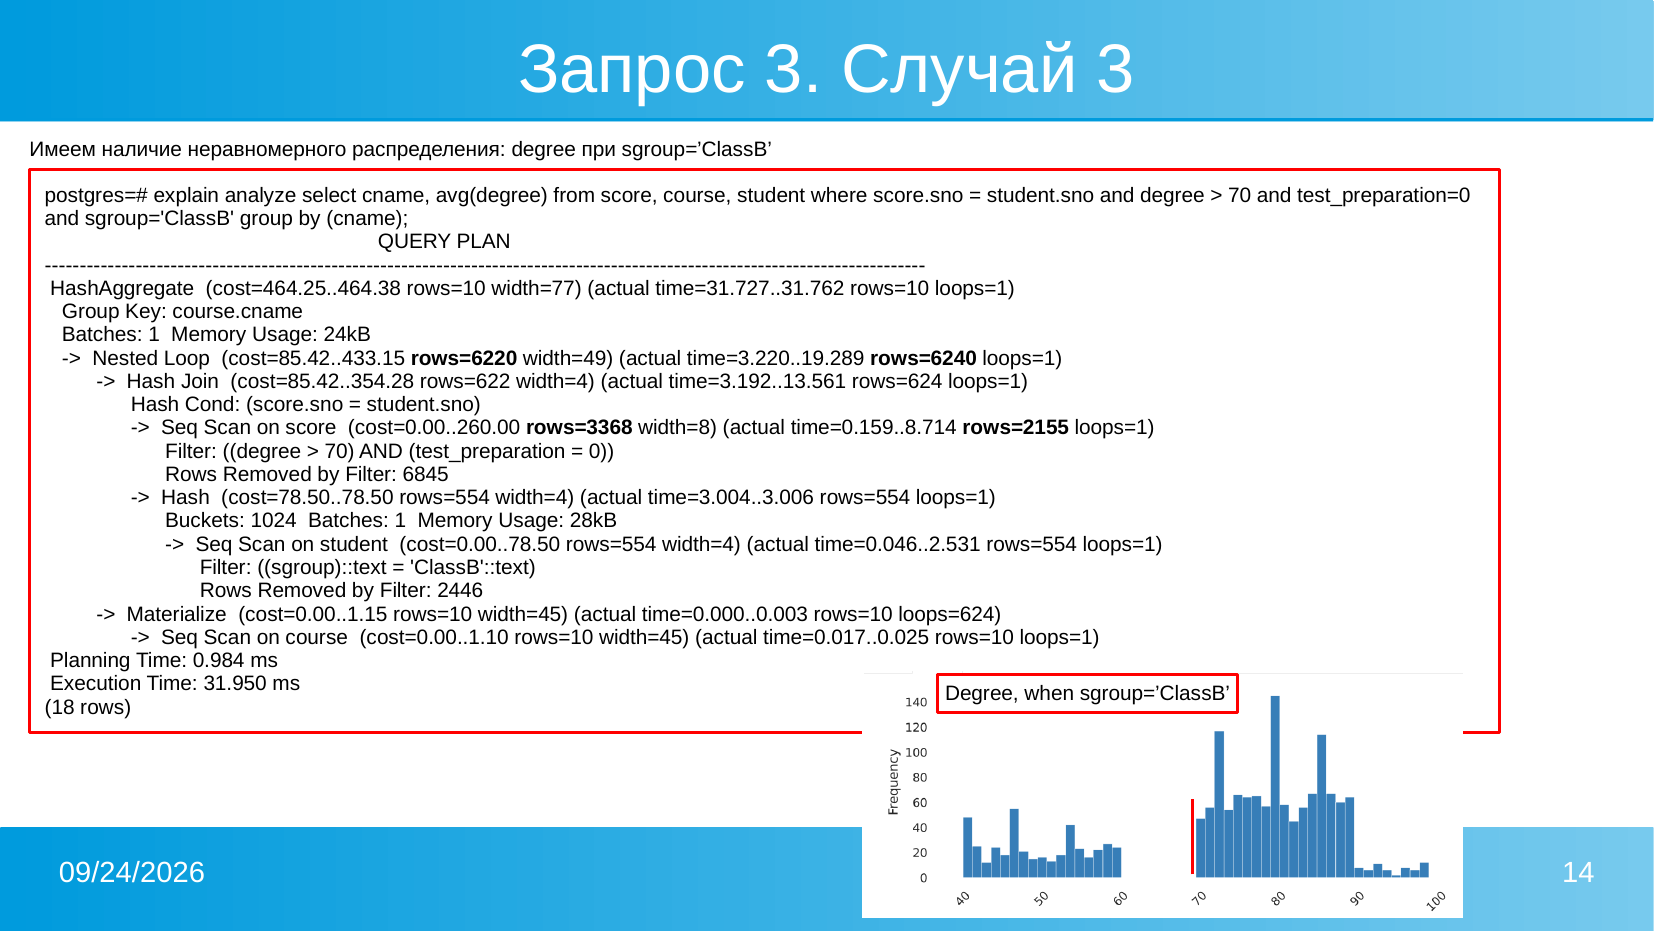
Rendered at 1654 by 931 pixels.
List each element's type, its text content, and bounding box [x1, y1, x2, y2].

text_box Degree, when sgroup=’ClassB’ [937, 674, 1238, 713]
title Запрос 3. Случай 3 [59, 29, 1595, 108]
picture [862, 671, 1463, 918]
text_box postgres=# explain analyze select cname, avg(degree) from score, course, student where score.sno = student.sno and degree > 70 and test_preparation=0 and sgroup='ClassB' group by (cname); QUERY PLAN ------------------------------------------------------------------------------------------------------------------------------ HashAggregate (cost=464.25..464.38 rows=10 width=77) (actual time=31.727..31.762 rows=10 loops=1) Group Key: course.cname Batches: 1 Memory Usage: 24kB -> Nested Loop (cost=85.42..433.15 rows=6220 width=49) (actual time=3.220..19.289 rows=6240 loops=1) -> Hash Join (cost=85.42..354.28 rows=622 width=4) (actual time=3.192..13.561 rows=624 loops=1) Hash Cond: (score.sno = student.sno) -> Seq Scan on score (cost=0.00..260.00 rows=3368 width=8) (actual time=0.159..8.714 rows=2155 loops=1) Filter: ((degree > 70) AND (test_preparation = 0)) Rows Removed by Filter: 6845 -> Hash (cost=78.50..78.50 rows=554 width=4) (actual time=3.004..3.006 rows=554 loops=1) Buckets: 1024 Batches: 1 Memory Usage: 28kB -> Seq Scan on student (cost=0.00..78.50 rows=554 width=4) (actual time=0.046..2.531 rows=554 loops=1) Filter: ((sgroup)::text = 'ClassB'::text) Rows Removed by Filter: 2446 -> Materialize (cost=0.00..1.15 rows=10 width=45) (actual time=0.000..0.003 rows=10 loops=624) -> Seq Scan on course (cost=0.00..1.10 rows=10 width=45) (actual time=0.017..0.025 rows=10 loops=1) Planning Time: 0.984 ms Execution Time: 31.950 ms (18 rows) [29, 169, 1500, 733]
text_box Имеем наличие неравномерного распределения: degree при sgroup=’ClassB’ [14, 130, 1276, 188]
